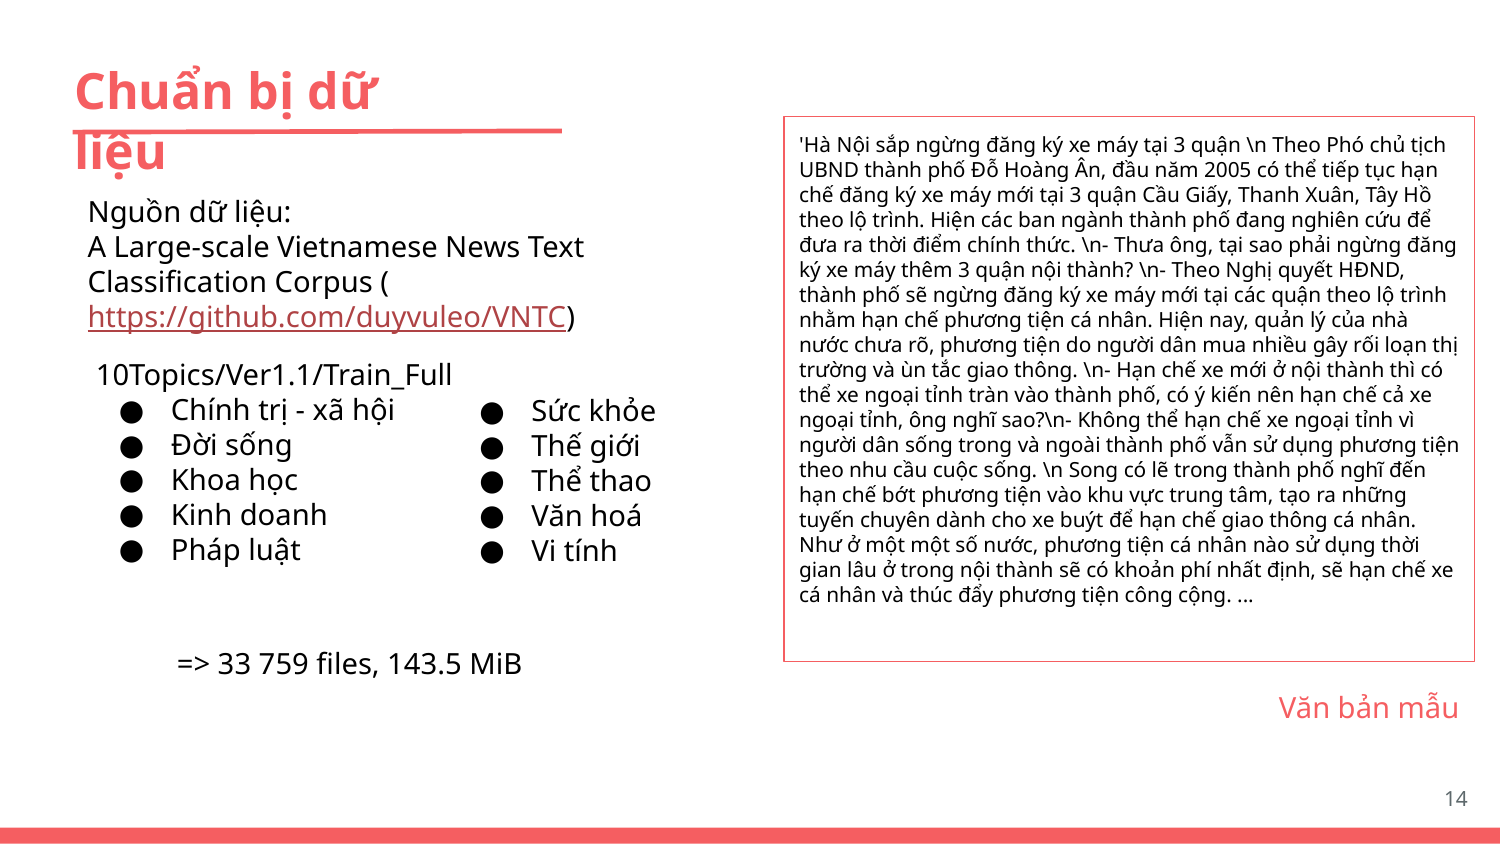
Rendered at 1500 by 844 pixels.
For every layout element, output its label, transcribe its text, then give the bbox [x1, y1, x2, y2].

text_box Sức khỏe Thế giới Thể thao Văn hoá Vi tính [441, 377, 695, 576]
slide_number <number> [1392, 767, 1483, 833]
text_box 'Hà Nội sắp ngừng đăng ký xe máy tại 3 quận \n Theo Phó chủ tịch UBND thành phố Đỗ Hoàng Ân, đầu năm 2005 có thể tiếp tục hạn chế đăng ký xe máy mới tại 3 quận Cầu Giấy, Thanh Xuân, Tây Hồ theo lộ trình. Hiện các ban ngành thành phố đang nghiên cứu để đưa ra thời điểm chính thức. \n- Thưa ông, tại sao phải ngừng đăng ký xe máy thêm 3 quận nội thành? \n- Theo Nghị quyết HĐND, thành phố sẽ ngừng đăng ký xe máy mới tại các quận theo lộ trình nhằm hạn chế phương tiện cá nhân. Hiện nay, quản lý của nhà nước chưa rõ, phương tiện do người dân mua nhiều gây rối loạn thị trường và ùn tắc giao thông. \n- Hạn chế xe mới ở nội thành thì có thể xe ngoại tỉnh tràn vào thành phố, có ý kiến nên hạn chế cả xe ngoại tỉnh, ông nghĩ sao?\n- Không thể hạn chế xe ngoại tỉnh vì người dân sống trong và ngoài thành phố vẫn sử dụng phương tiện theo nhu cầu cuộc sống. \n Song có lẽ trong thành phố nghĩ đến hạn chế bớt phương tiện vào khu vực trung tâm, tạo ra những tuyến chuyên dành cho xe buýt để hạn chế giao thông cá nhân. Như ở một một số nước, phương tiện cá nhân nào sử dụng thời gian lâu ở trong nội thành sẽ có khoản phí nhất định, sẽ hạn chế xe cá nhân và thúc đẩy phương tiện công cộng. ... [784, 116, 1475, 662]
text_box Chuẩn bị dữ liệu [59, 44, 486, 117]
text_box Văn bản mẫu [1153, 674, 1475, 729]
text_box 10Topics/Ver1.1/Train_Full Chính trị - xã hội Đời sống Khoa học Kinh doanh Pháp luật [80, 341, 481, 612]
text_box => 33 759 files, 143.5 MiB [161, 630, 562, 703]
text_box Nguồn dữ liệu: A Large-scale Vietnamese News Text Classification Corpus (https://github.com/duyvuleo/VNTC) [72, 178, 758, 259]
